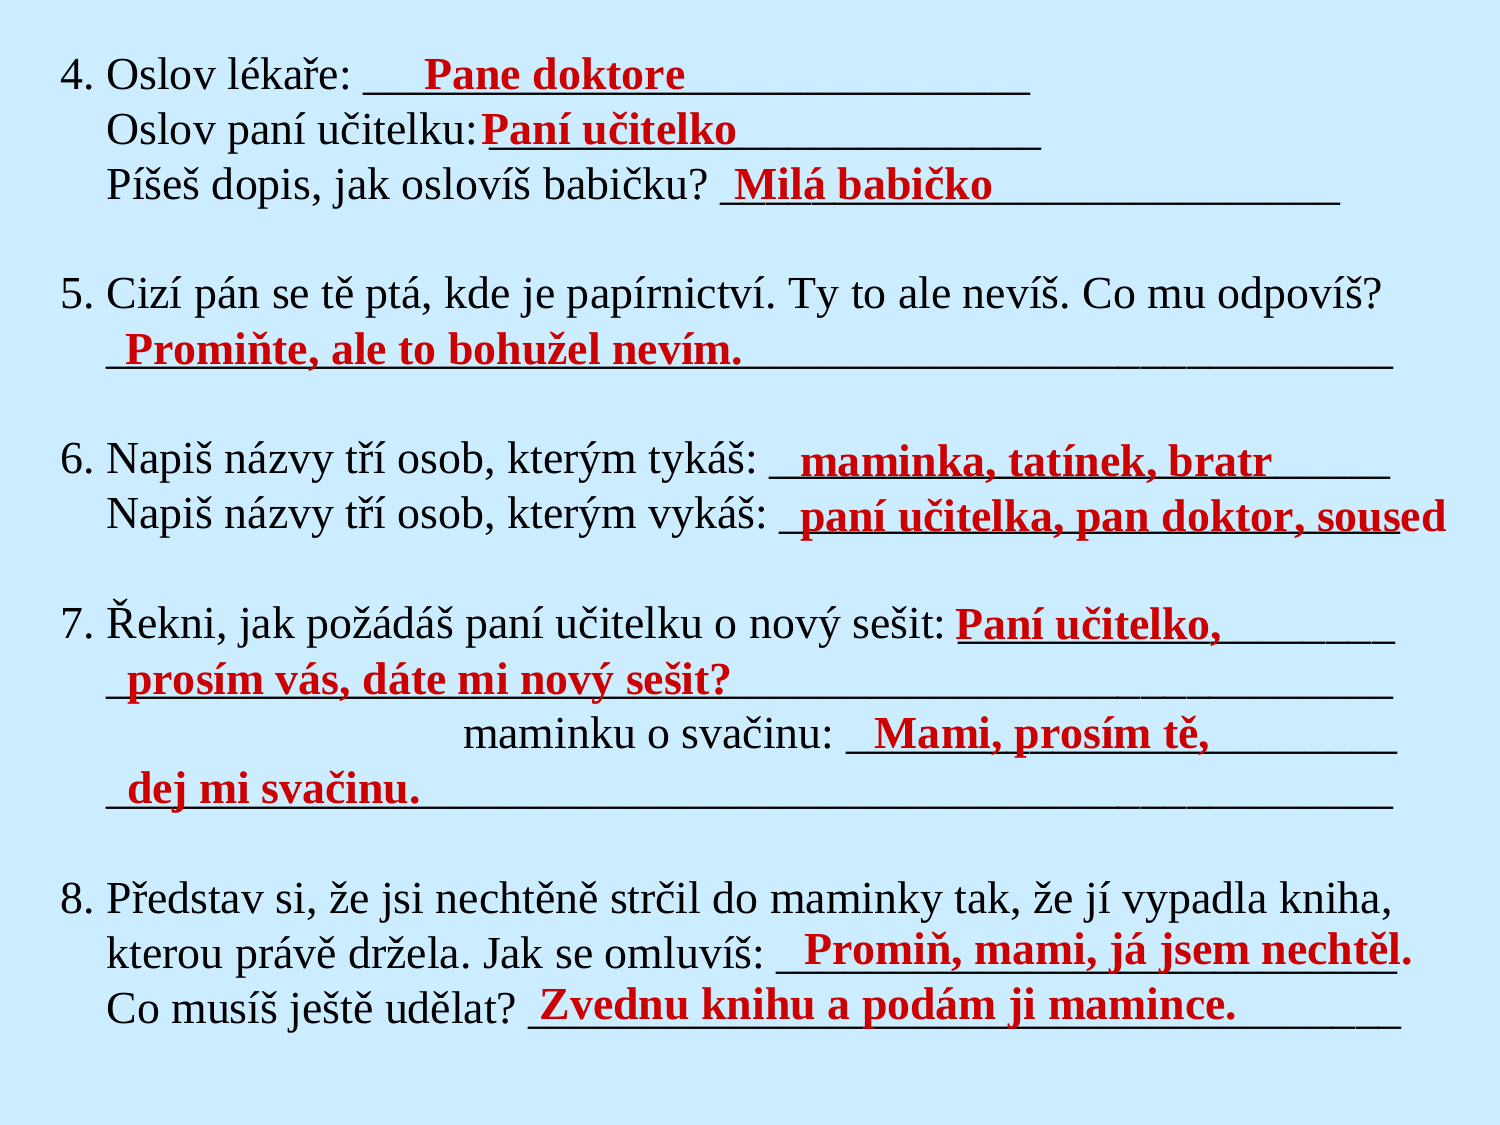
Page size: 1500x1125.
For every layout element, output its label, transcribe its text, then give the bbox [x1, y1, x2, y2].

text_box Promiňte, ale to bohužel nevím. [110, 310, 759, 382]
text_box Paní učitelko, prosím vás, dáte mi nový sešit? Mami, prosím tě, dej mi svačinu. [112, 585, 1246, 821]
text_box Pane doktore Paní učitelko Milá babičko [409, 35, 1009, 217]
text_box Promiň, mami, já jsem nechtěl. Zvednu knihu a podám ji mamince. [525, 910, 1500, 1037]
text_box 4. Oslov lékaře: _____________________________ Oslov paní učitelku: ________________________ Píšeš dopis, jak oslovíš babičku? ___________________________ 5. Cizí pán se tě ptá, kde je papírnictví. Ty to ale nevíš. Co mu odpovíš? ________________________________________________________ 6. Napiš názvy tří osob, kterým tykáš: ___________________________ Napiš názvy tří osob, kterým vykáš: ___________________________ 7. Řekni, jak požádáš paní učitelku o nový sešit: ___________________ ________________________________________________________ maminku o svačinu: ________________________ ________________________________________________________ 8. Představ si, že jsi nechtěně strčil do maminky tak, že jí vypadla kniha, kterou právě držela. Jak se omluvíš: ___________________________ Co musíš ještě udělat? ______________________________________ [45, 35, 1418, 1125]
text_box maminka, tatínek, bratr paní učitelka, pan doktor, soused [785, 423, 1463, 549]
